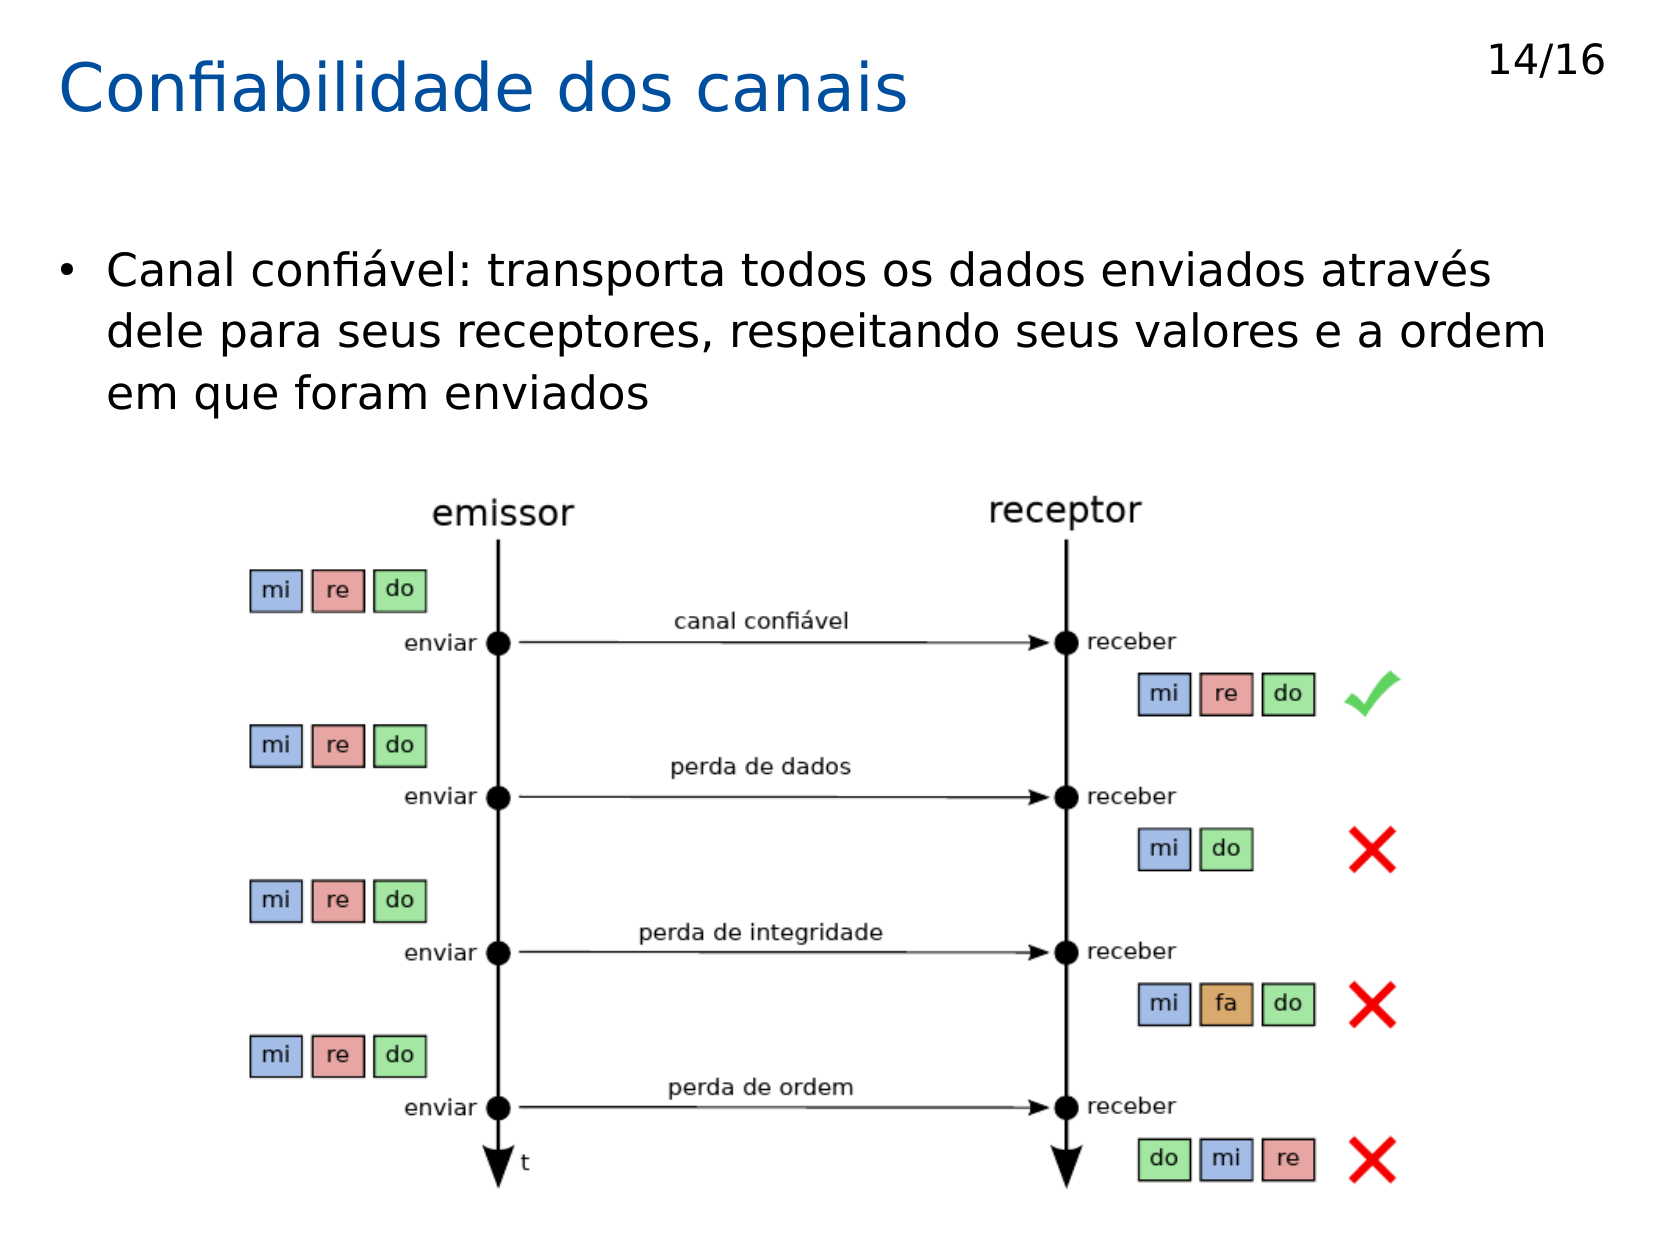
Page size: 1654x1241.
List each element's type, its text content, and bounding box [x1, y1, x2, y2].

picture [242, 493, 1409, 1211]
title Confiabilidade dos canais [59, 29, 1459, 148]
list Canal confiável: transporta todos os dados enviados através dele para seus receptores, respeitando seus valores e a ordem em que foram enviados [59, 236, 1595, 1211]
